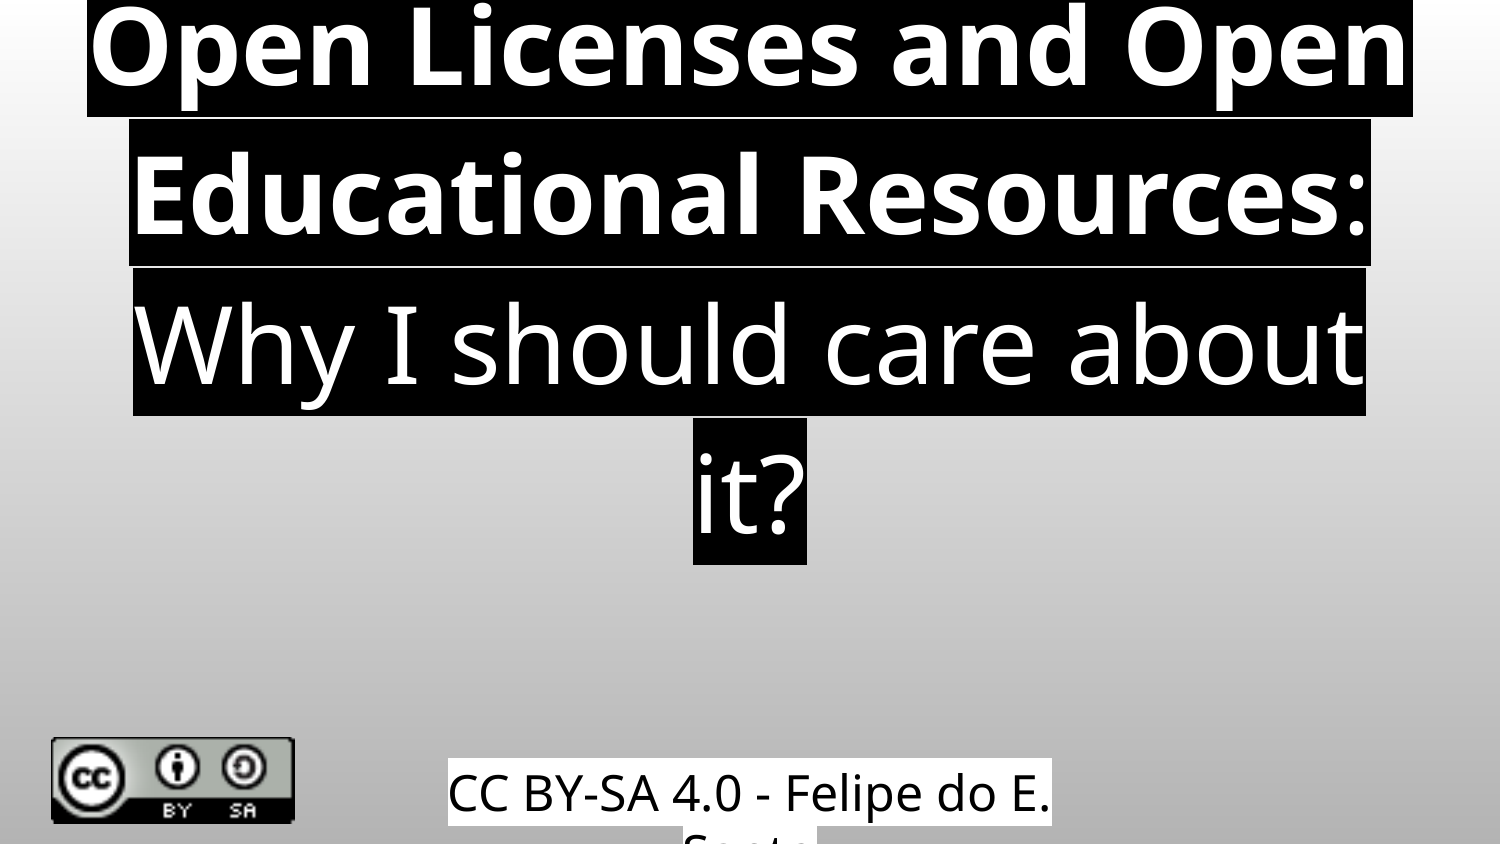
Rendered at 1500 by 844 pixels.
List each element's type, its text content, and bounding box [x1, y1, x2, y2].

title Open Licenses and Open Educational Resources: Why I should care about it? [51, 273, 1449, 571]
text_box CC BY-SA 4.0 - Felipe do E. Santo [374, 746, 1126, 816]
picture [51, 737, 295, 824]
